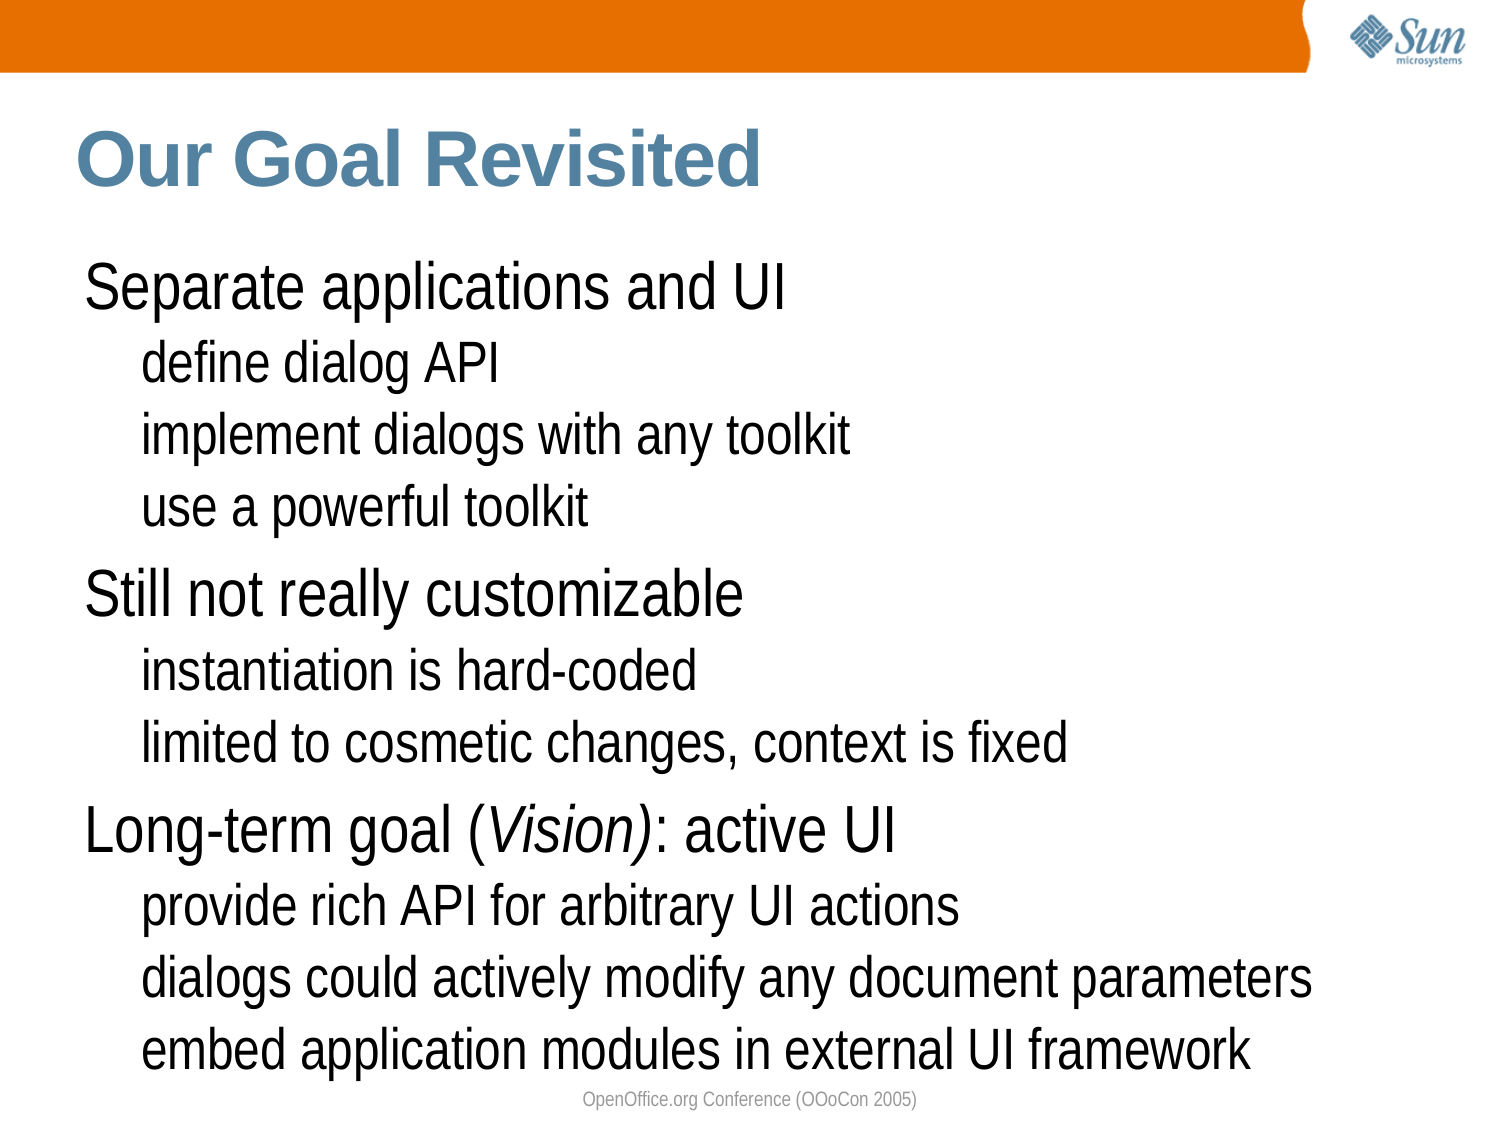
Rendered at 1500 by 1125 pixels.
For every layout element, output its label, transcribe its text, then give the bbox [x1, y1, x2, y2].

picture [0, 0, 1500, 75]
title Our Goal Revisited [75, 122, 1438, 228]
list Separate applications and UI define dialog API implement dialogs with any toolkit use a powerful toolkit Still not really customizable instantiation is hard-coded limited to cosmetic changes, context is fixed Long-term goal (Vision): active UI provide rich API for arbitrary UI actions dialogs could actively modify any document parameters embed application modules in external UI framework [64, 257, 1402, 1086]
